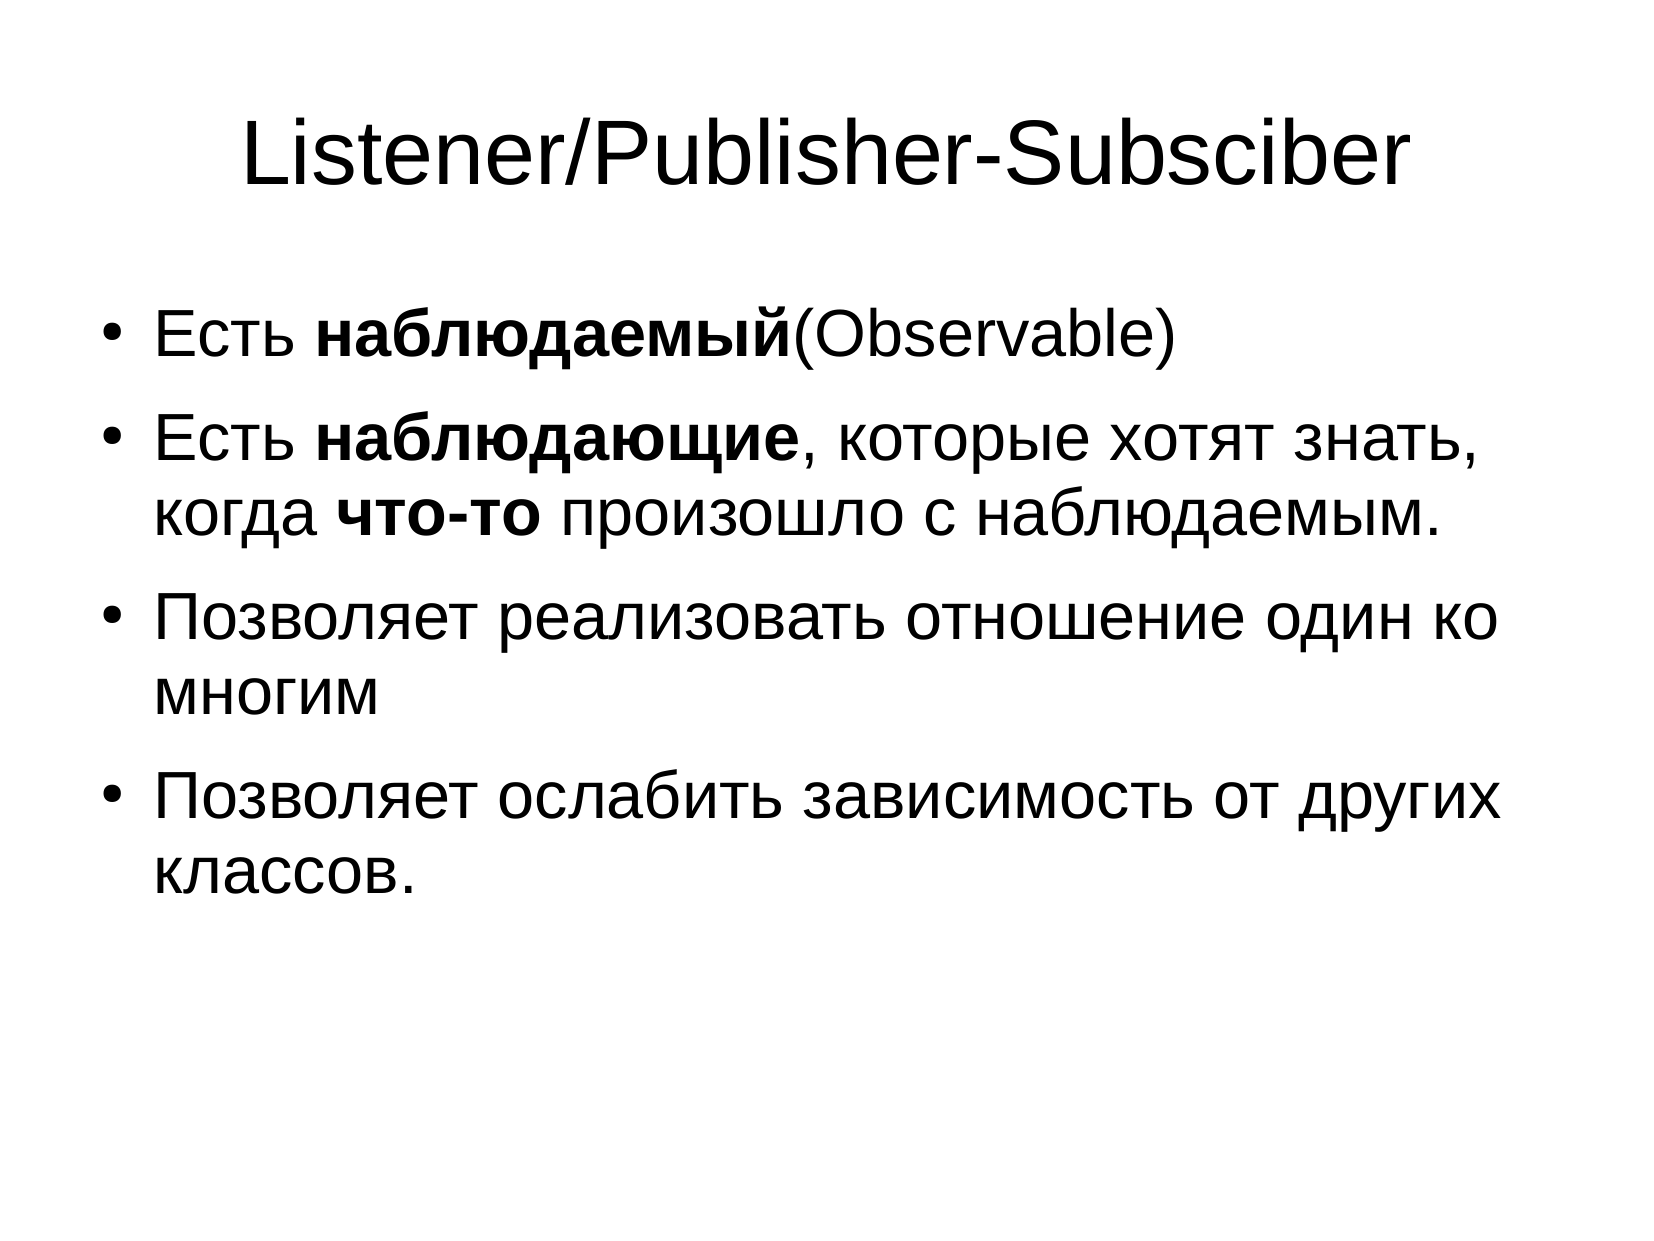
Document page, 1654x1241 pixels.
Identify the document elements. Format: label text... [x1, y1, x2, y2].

list Есть наблюдаемый(Observable) Есть наблюдающие, которые хотят знать, когда что-то произошло с наблюдаемым. Позволяет реализовать отношение один ко многим Позволяет ослабить зависимость от других классов. [82, 296, 1571, 1016]
title Listener/Publisher-Subsciber [82, 49, 1571, 257]
